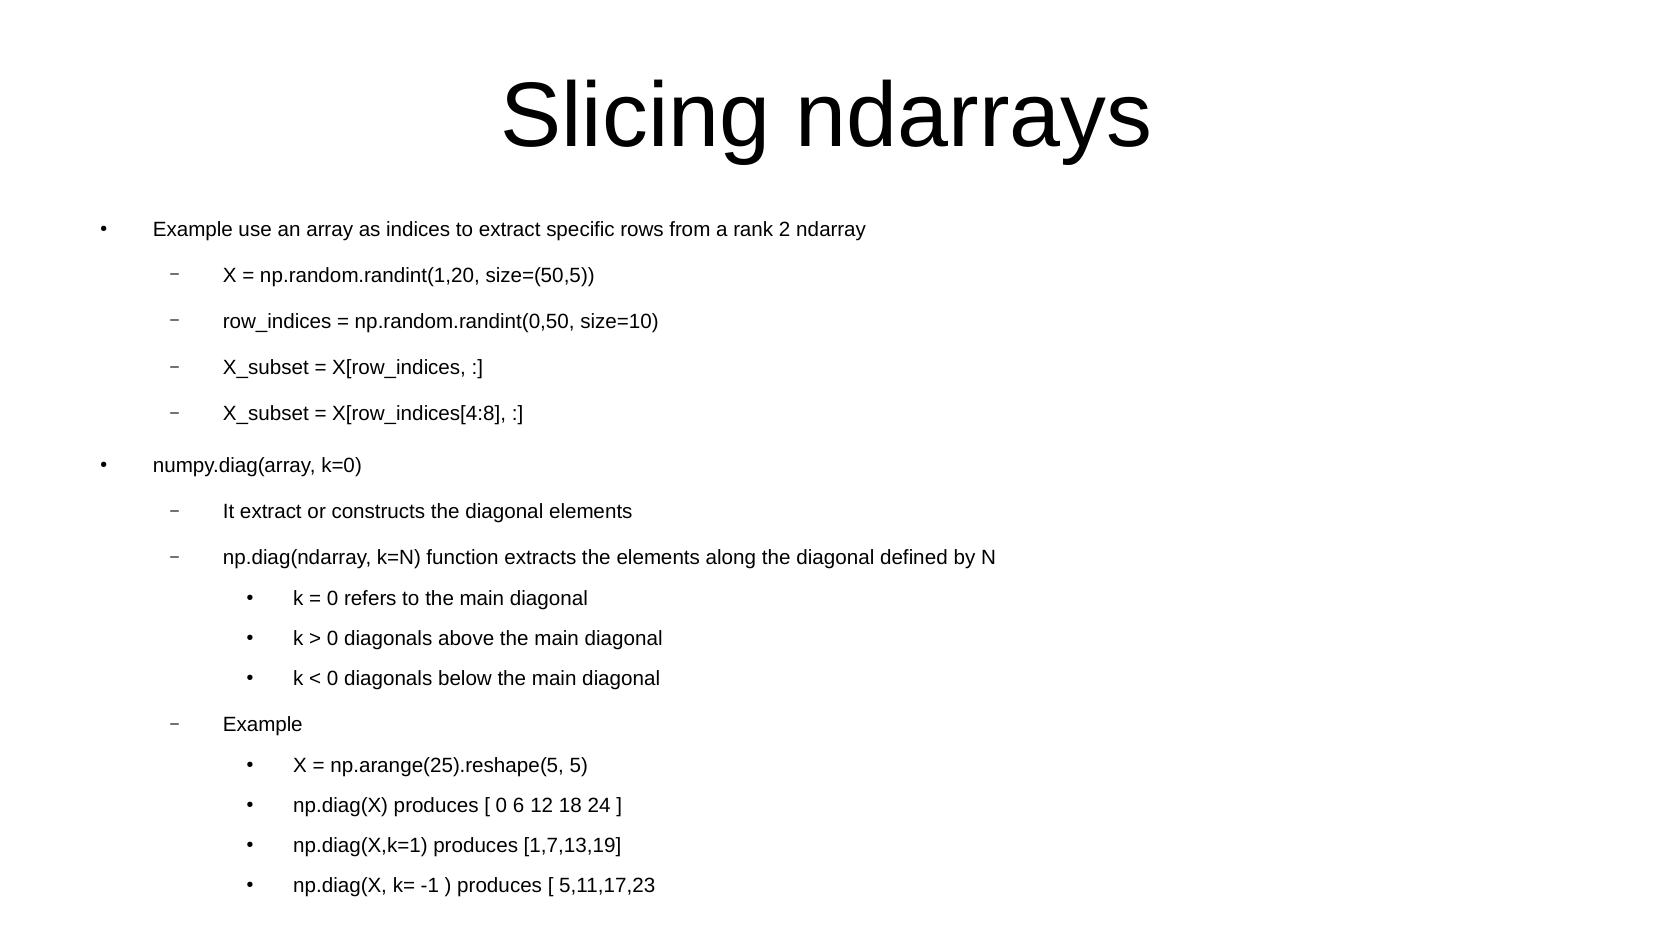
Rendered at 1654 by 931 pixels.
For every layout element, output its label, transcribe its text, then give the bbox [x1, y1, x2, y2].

list Example use an array as indices to extract specific rows from a rank 2 ndarray X = np.random.randint(1,20, size=(50,5)) row_indices = np.random.randint(0,50, size=10) X_subset = X[row_indices, :] X_subset = X[row_indices[4:8], :] numpy.diag(array, k=0) It extract or constructs the diagonal elements np.diag(ndarray, k=N) function extracts the elements along the diagonal defined by N k = 0 refers to the main diagonal k > 0 diagonals above the main diagonal k < 0 diagonals below the main diagonal Example X = np.arange(25).reshape(5, 5) np.diag(X) produces [ 0 6 12 18 24 ] np.diag(X,k=1) produces [1,7,13,19] np.diag(X, k= -1 ) produces [ 5,11,17,23 [82, 217, 1621, 901]
title Slicing ndarrays [82, 37, 1571, 193]
